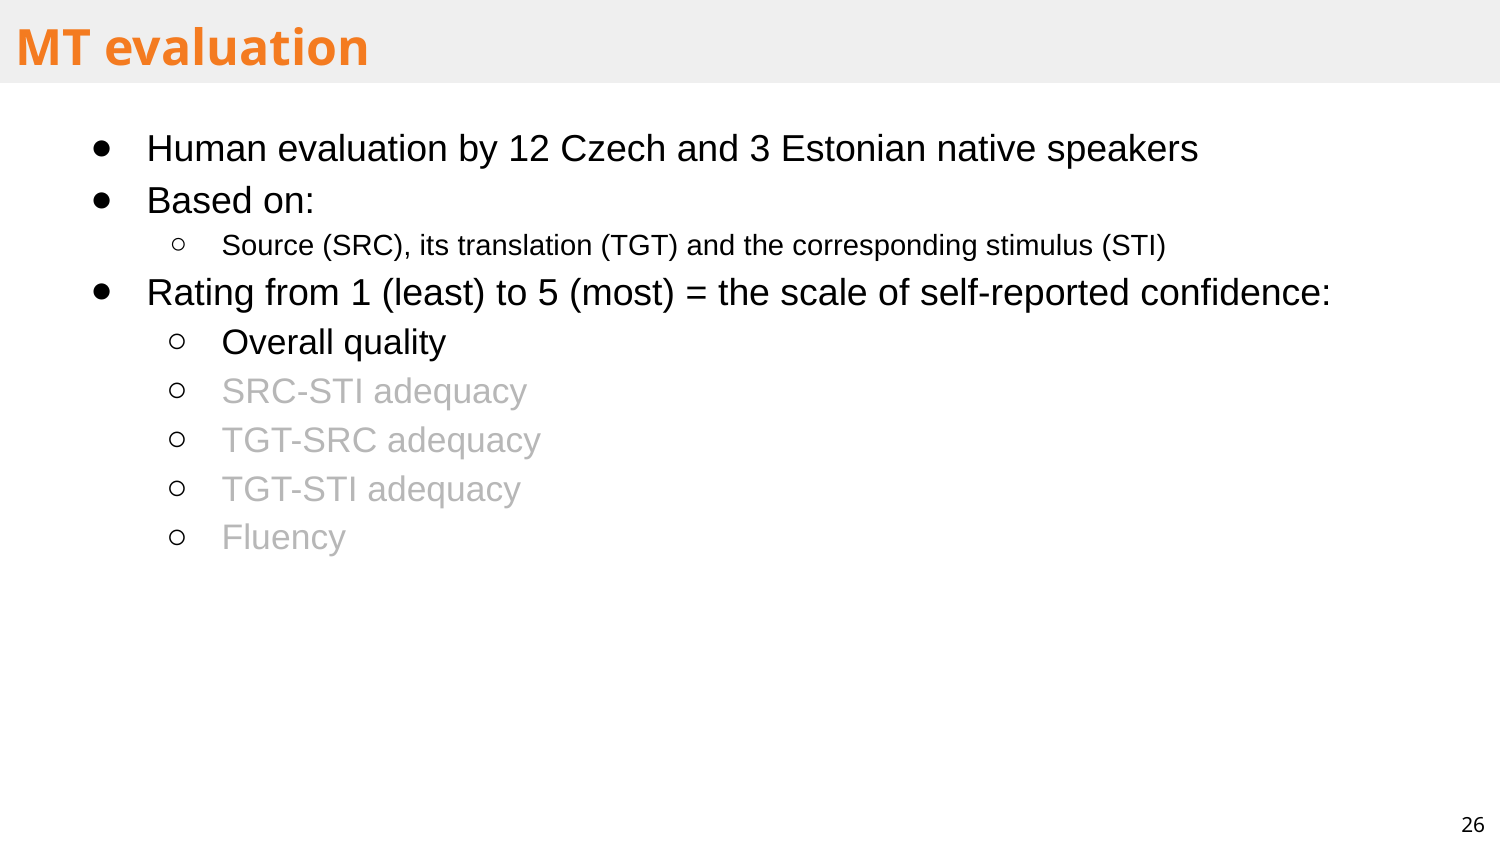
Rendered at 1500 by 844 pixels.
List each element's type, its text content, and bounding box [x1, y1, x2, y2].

list Human evaluation by 12 Czech and 3 Estonian native speakers Based on: Source (SRC), its translation (TGT) and the corresponding stimulus (STI) Rating from 1 (least) to 5 (most) = the scale of self-reported confidence: Overall quality SRC-STI adequacy TGT-SRC adequacy TGT-STI adequacy Fluency [56, 102, 1455, 607]
slide_number <number> [1410, 807, 1500, 844]
title MT evaluation [0, 0, 1500, 83]
